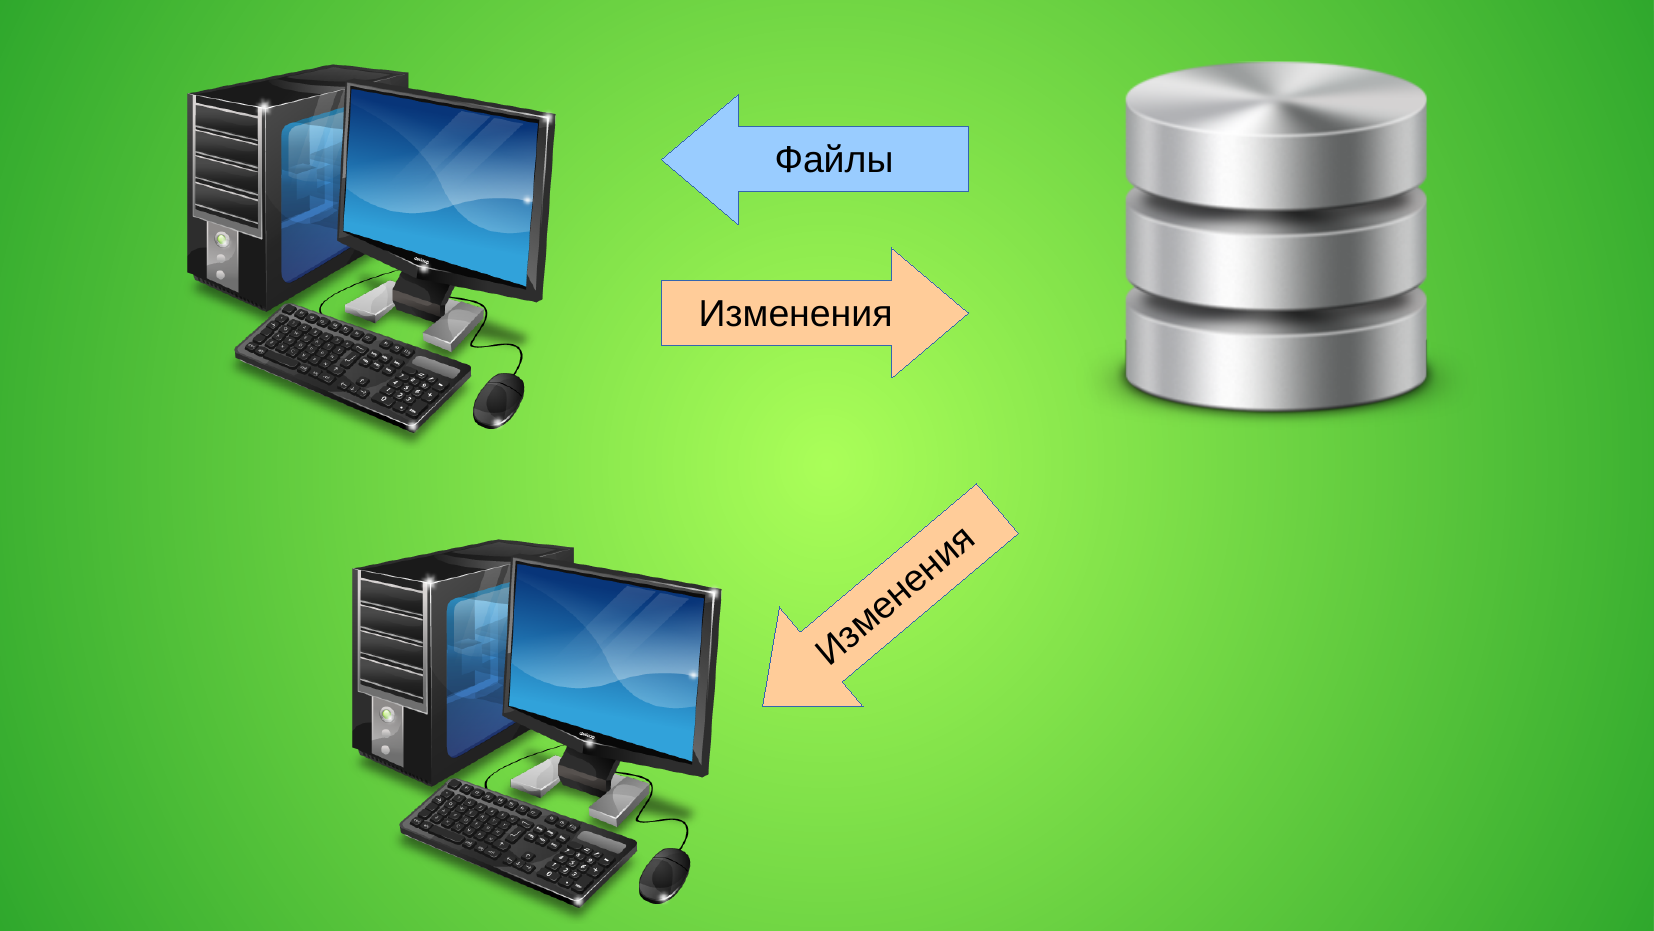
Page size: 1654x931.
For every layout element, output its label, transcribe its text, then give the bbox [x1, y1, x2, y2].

text_box Изменения [762, 483, 1019, 707]
text_box Изменения [661, 247, 969, 378]
picture [1076, 37, 1477, 438]
picture [177, 56, 569, 449]
picture [342, 531, 735, 924]
text_box Файлы [661, 94, 969, 225]
